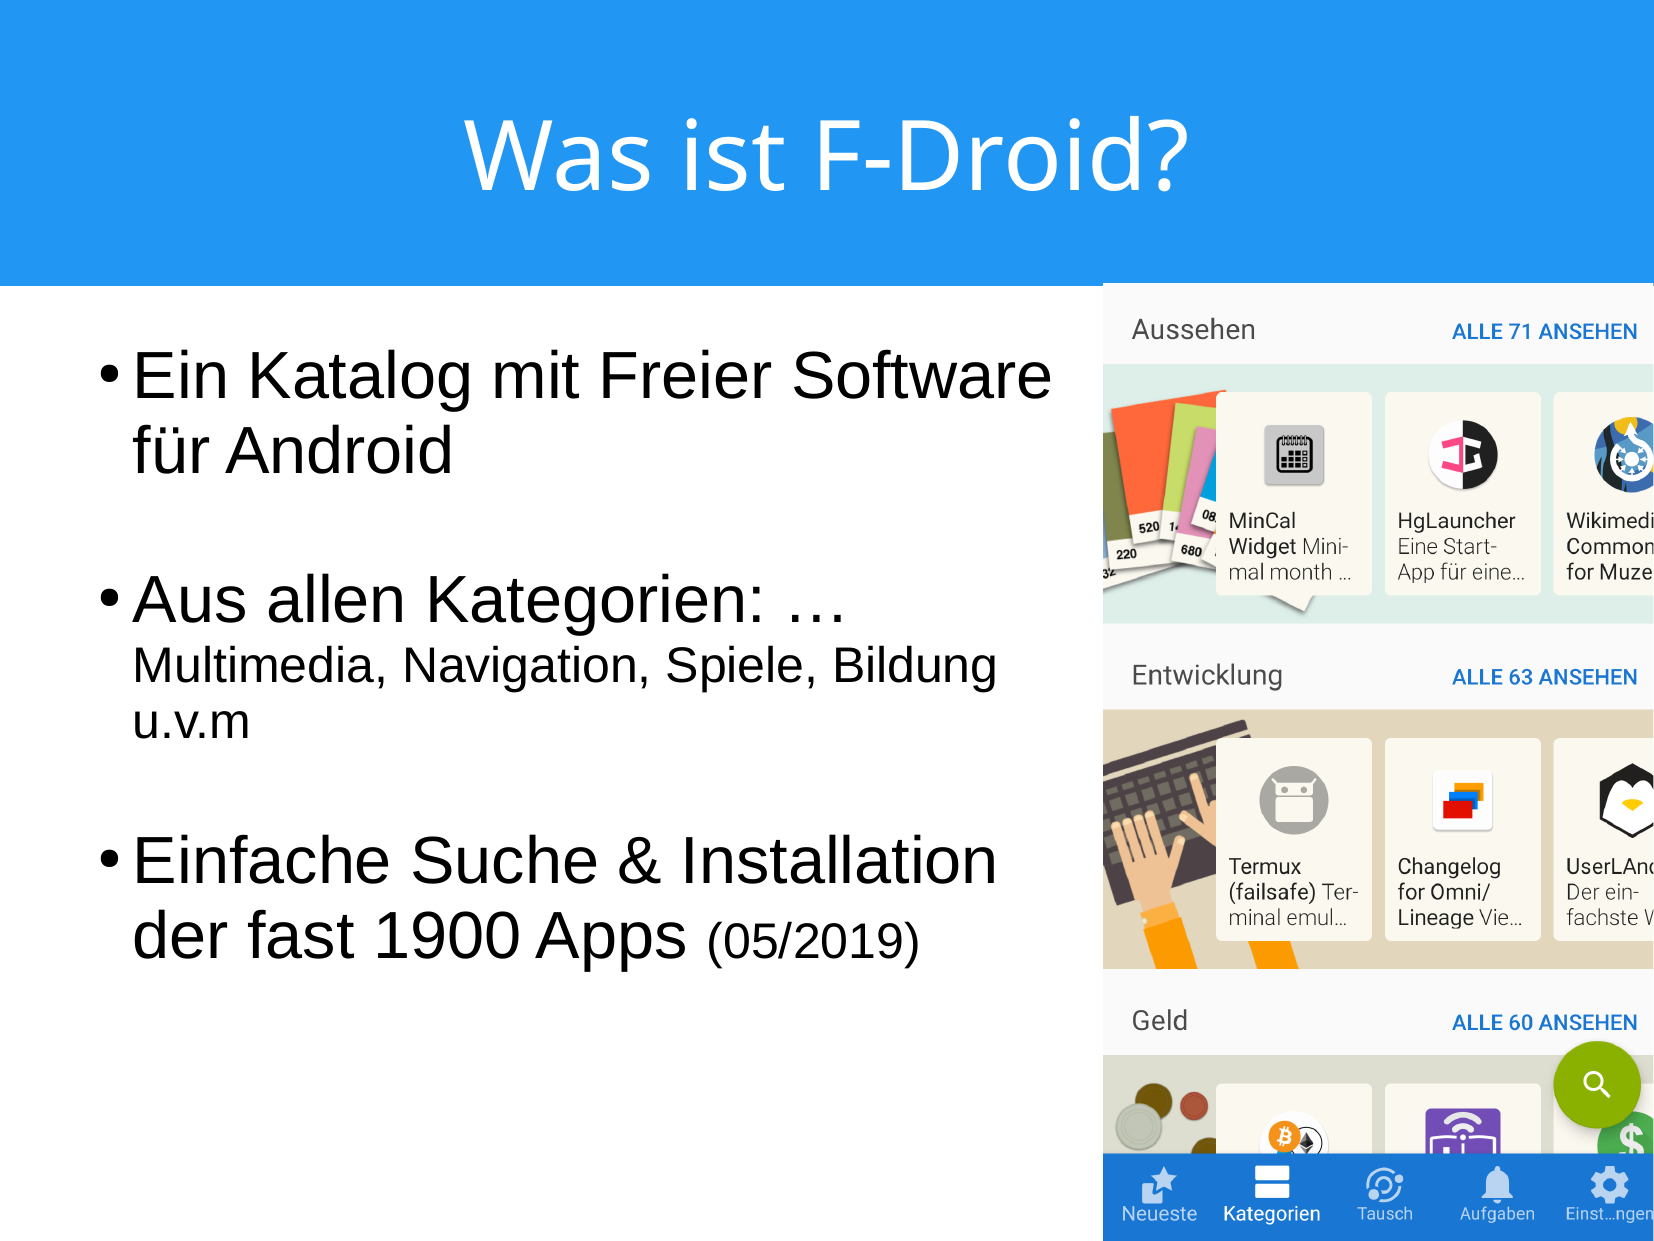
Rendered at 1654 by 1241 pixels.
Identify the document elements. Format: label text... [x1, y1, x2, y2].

title Was ist F-Droid? [82, 49, 1571, 257]
text_box Ein Katalog mit Freier Software für Android Aus allen Kategorien: … Multimedia, Navigation, Spiele, Bildung u.v.m Einfache Suche & Installation der fast 1900 Apps (05/2019) [82, 330, 1099, 1182]
picture [1103, 283, 1654, 1241]
